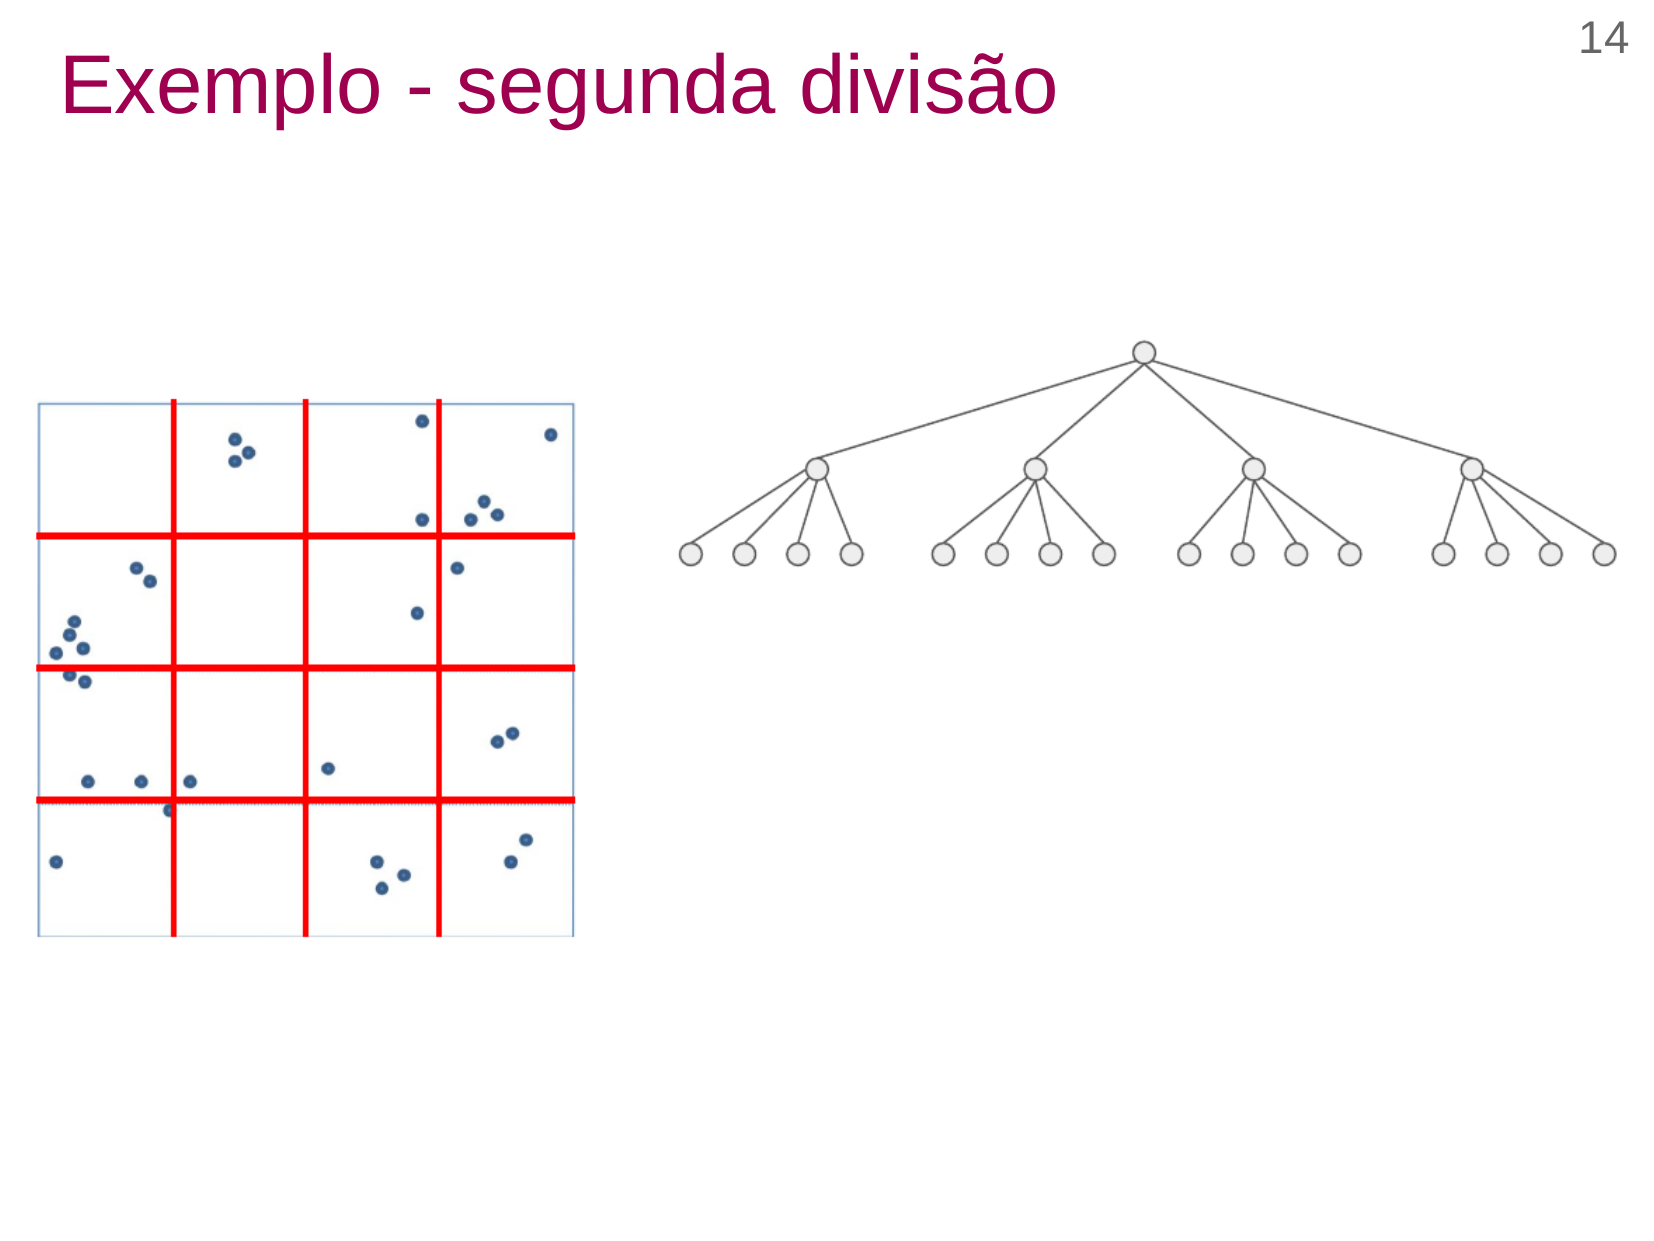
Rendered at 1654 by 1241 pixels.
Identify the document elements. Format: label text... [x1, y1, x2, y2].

picture [35, 336, 1621, 940]
title Exemplo - segunda divisão [59, 29, 1595, 148]
